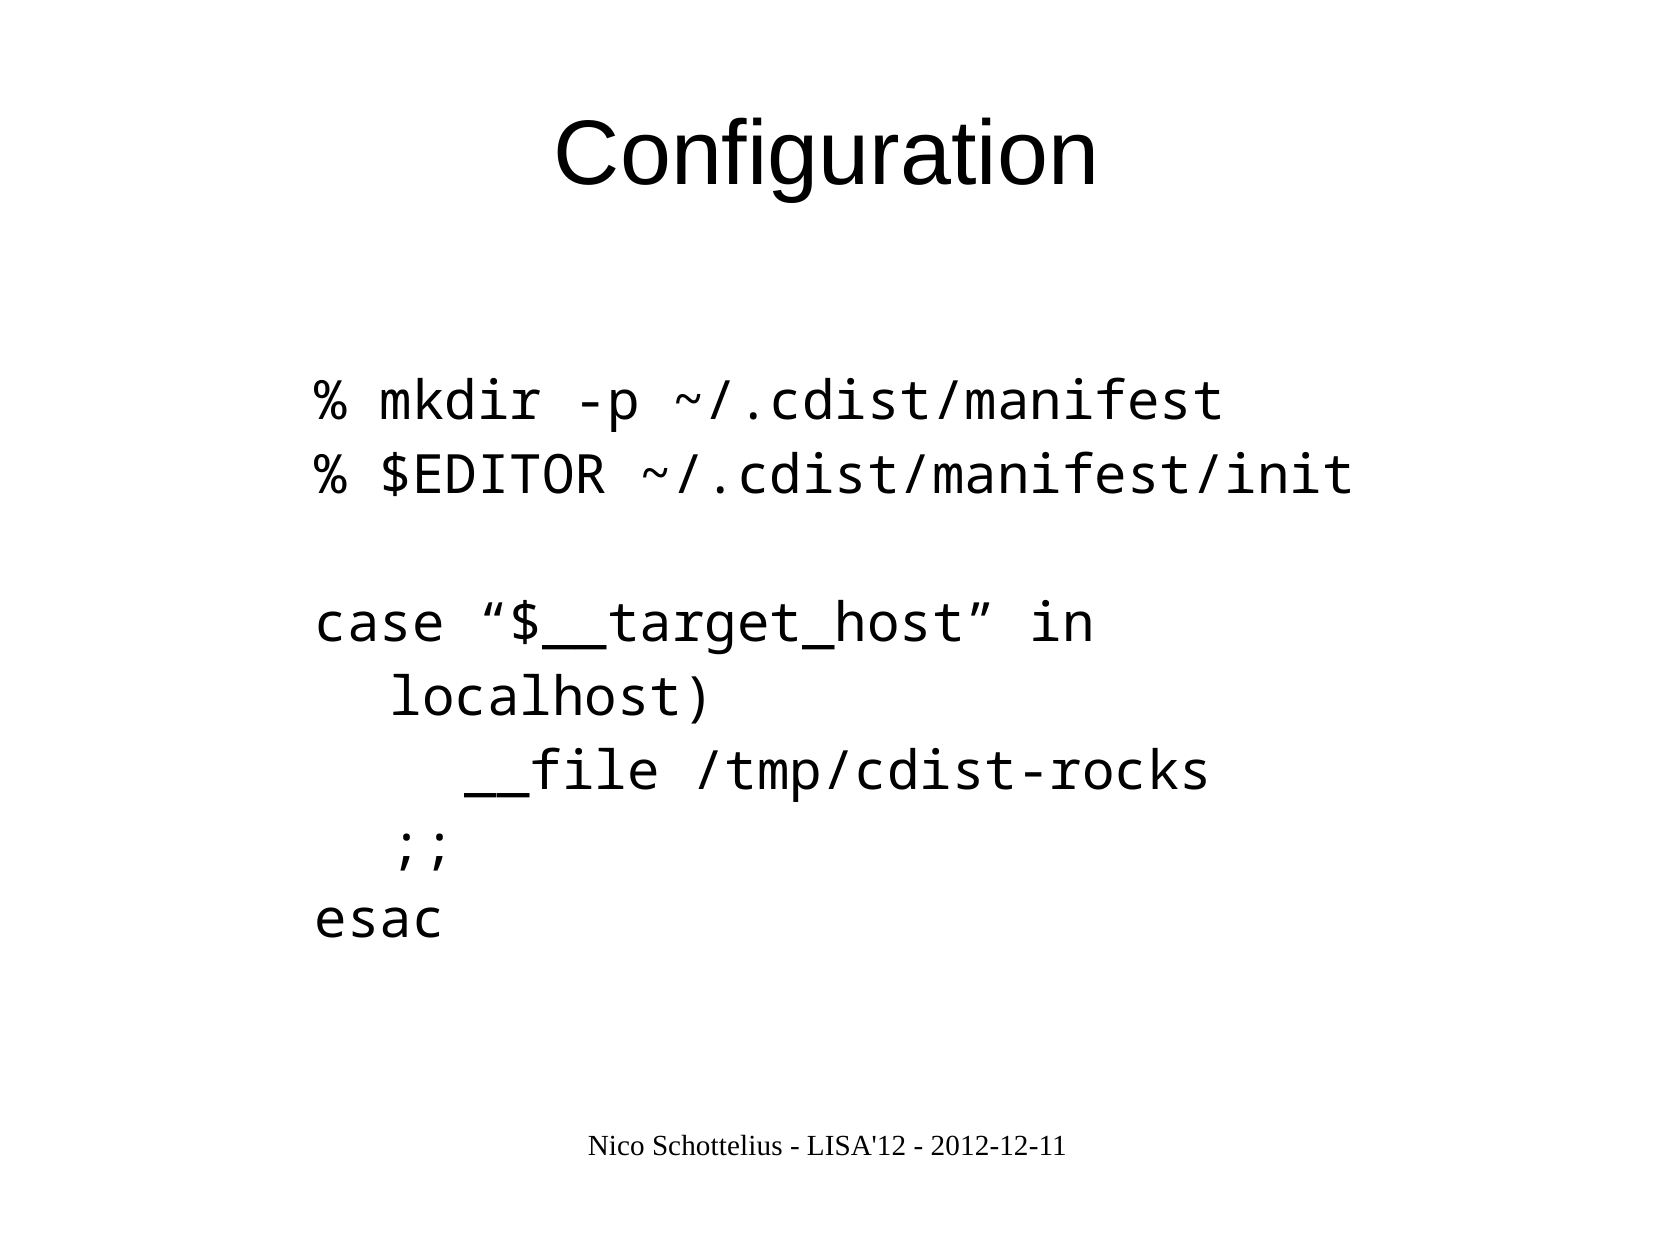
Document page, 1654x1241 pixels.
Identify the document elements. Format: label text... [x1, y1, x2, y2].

text_box % mkdir -p ~/.cdist/manifest % $EDITOR ~/.cdist/manifest/init case “$__target_host” in localhost) __file /tmp/cdist-rocks ;; esac [300, 354, 1441, 873]
title Configuration [82, 49, 1571, 257]
